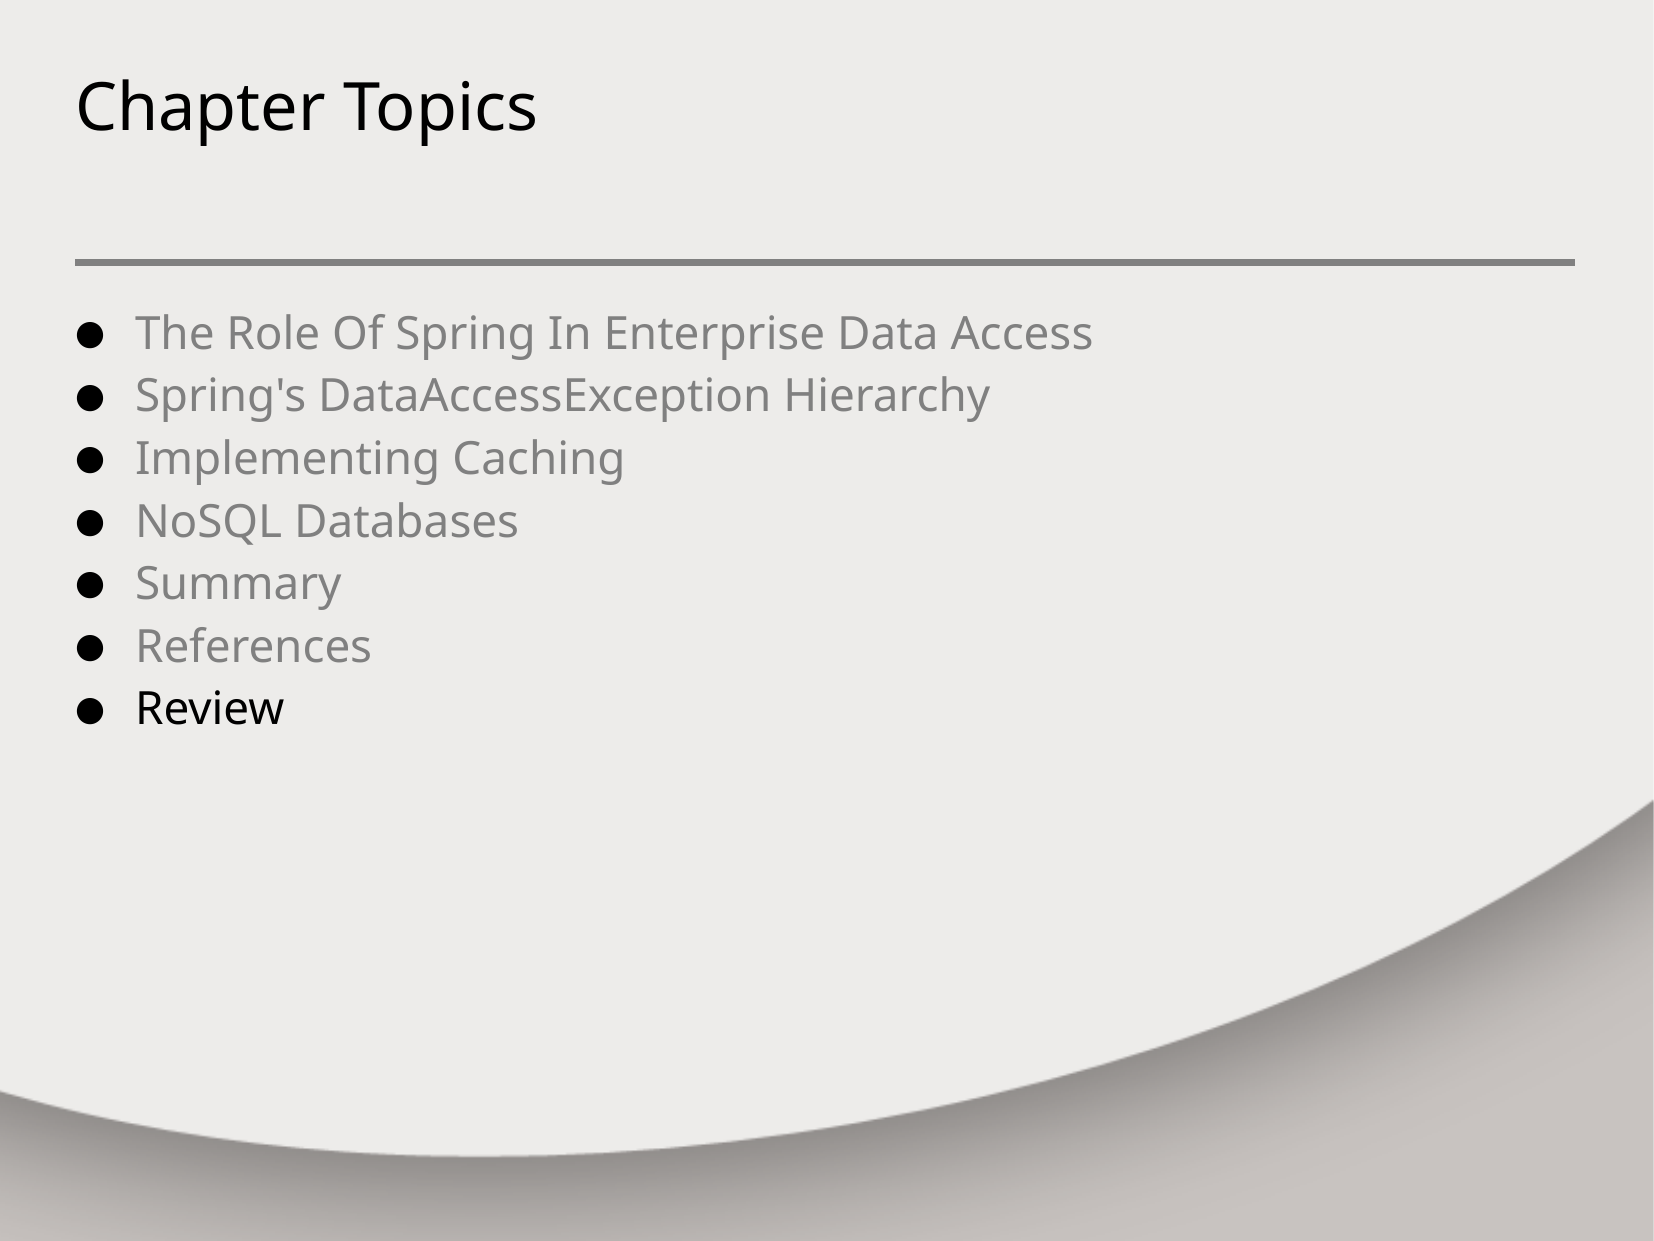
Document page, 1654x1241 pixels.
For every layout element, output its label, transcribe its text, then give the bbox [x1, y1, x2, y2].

title Chapter Topics [75, 75, 1576, 226]
list The Role Of Spring In Enterprise Data Access Spring's DataAccessException Hierarchy Implementing Caching NoSQL Databases Summary References Review [75, 300, 1576, 1163]
picture [0, 0, 1654, 1241]
